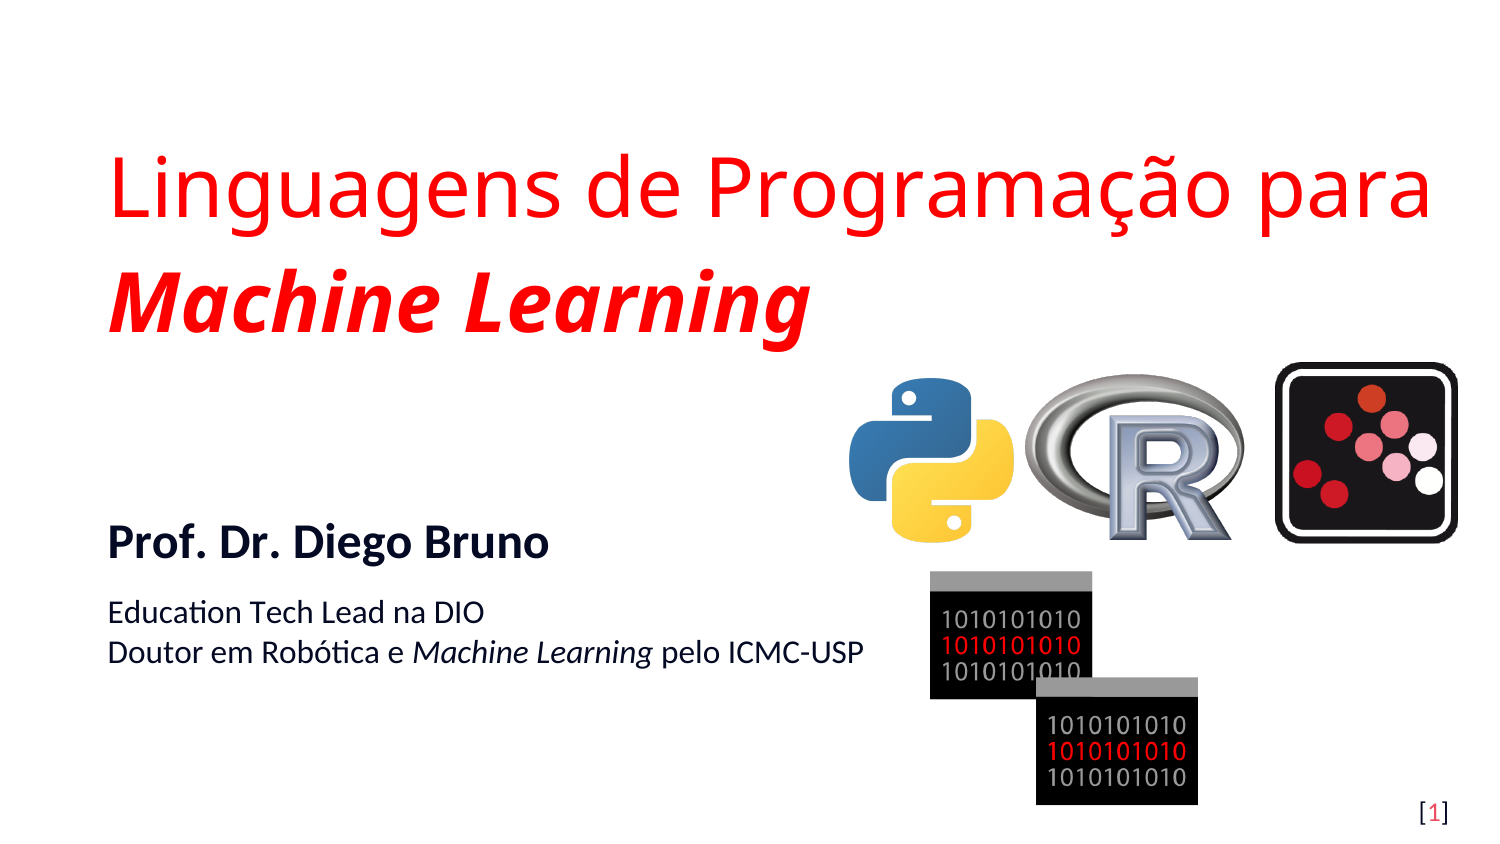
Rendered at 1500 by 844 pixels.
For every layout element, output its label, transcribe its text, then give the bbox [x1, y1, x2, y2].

picture [1275, 361, 1458, 544]
text_box Linguagens de Programação para Machine Learning [92, 104, 1488, 422]
picture [930, 555, 1198, 822]
picture [1025, 373, 1245, 541]
slide_number [1] [1403, 779, 1494, 844]
picture [849, 378, 1014, 543]
text_box Prof. Dr. Diego Bruno Education Tech Lead na DIO Doutor em Robótica e Machine Learning pelo ICMC-USP [92, 493, 1203, 812]
